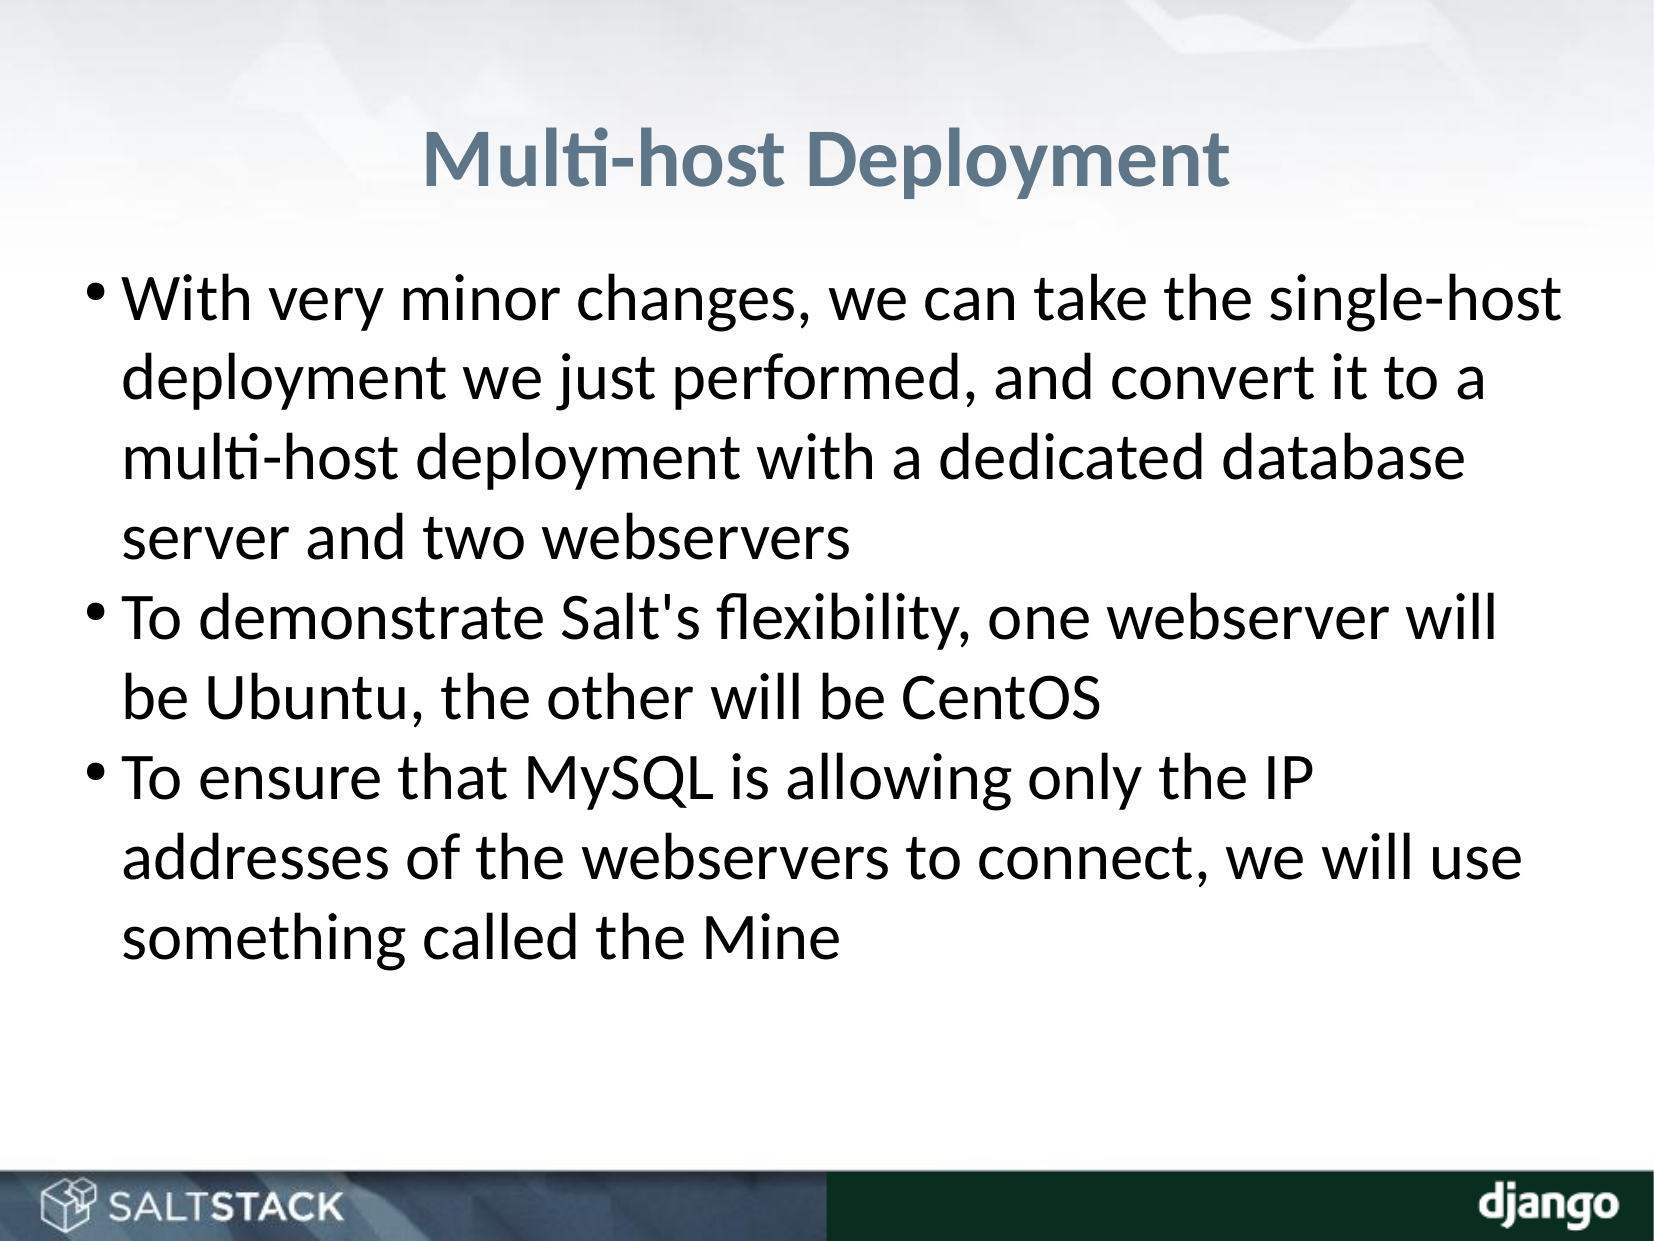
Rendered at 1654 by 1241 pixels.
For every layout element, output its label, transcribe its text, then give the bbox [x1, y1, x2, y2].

text_box M ulti-host Deployment [82, 49, 1571, 245]
text_box With very minor changes, we can take the single-host deployment we just performed, and convert it to a multi-host deployment with a dedicated database server and two webservers To demonstrate Salt's flexibility, one webserver will be Ubuntu, the other will be CentOS To ensure that MySQL is allowing only the IP addresses of the webservers to connect, we will use something called the Mine [69, 245, 1585, 1125]
picture [0, 0, 1654, 1241]
